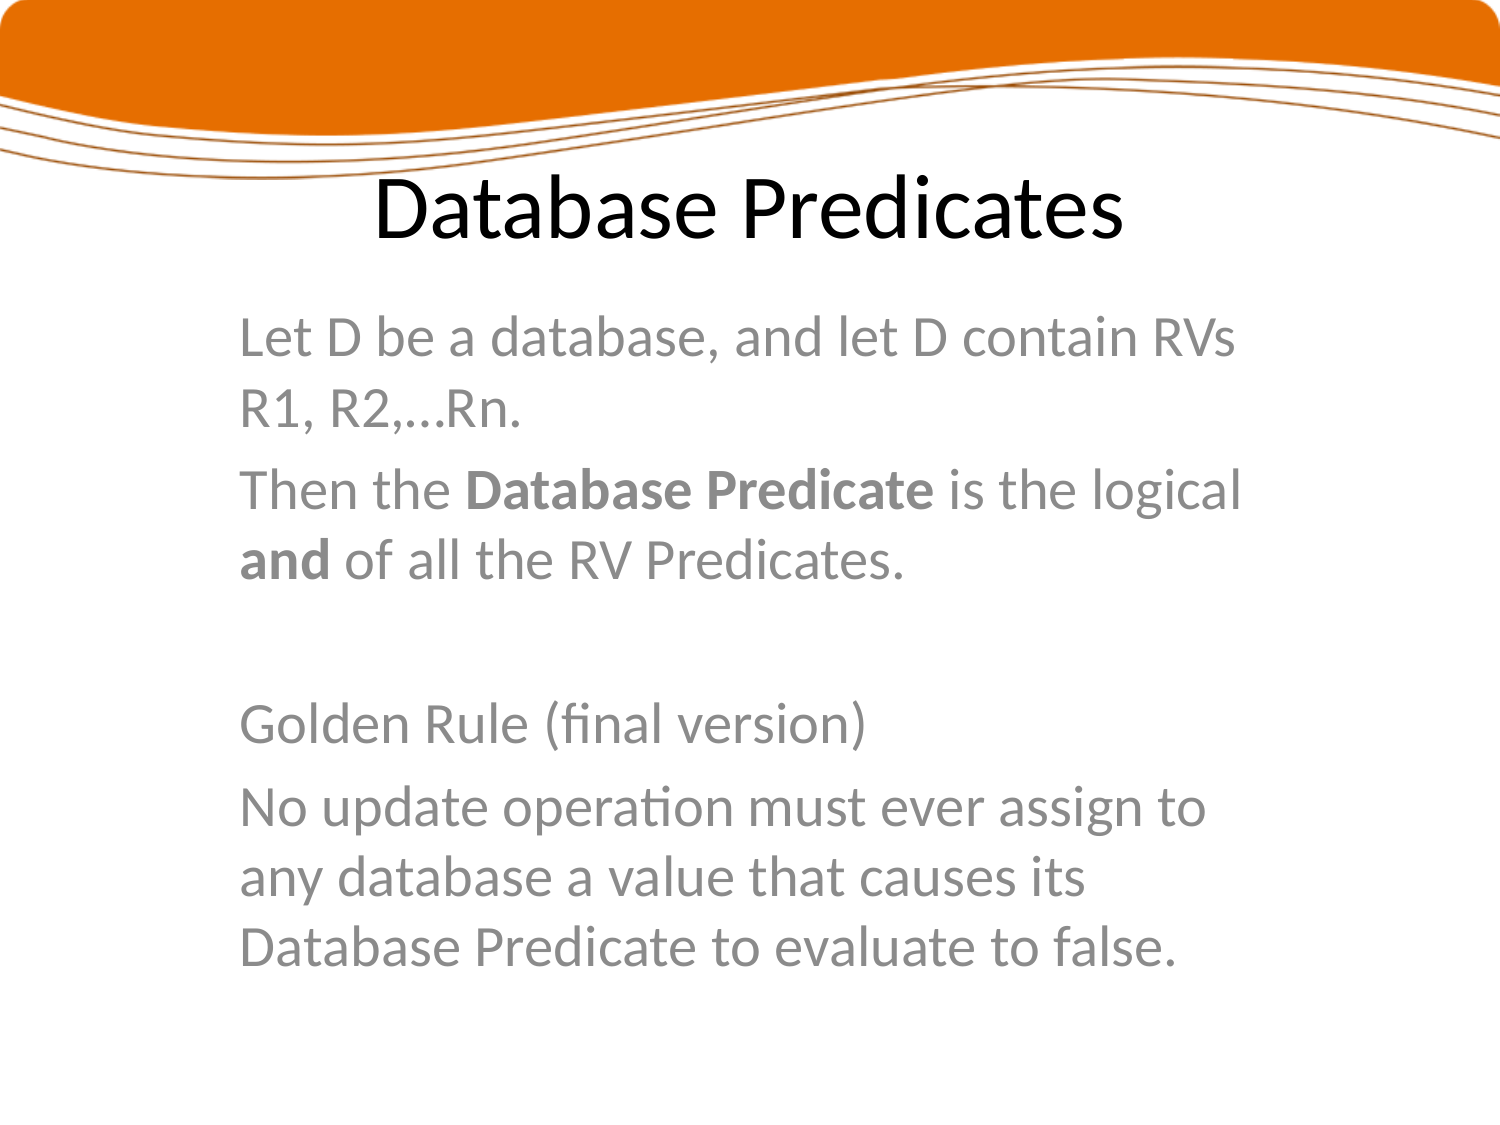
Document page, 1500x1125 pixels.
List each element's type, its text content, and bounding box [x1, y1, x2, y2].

picture [0, 0, 1500, 180]
text_box Database Predicates [75, 125, 1425, 279]
text_box Let D be a database, and let D contain RVs R1, R2,…Rn. Then the Database Predicate is the logical and of all the RV Predicates. Golden Rule (final version) No update operation must ever assign to any database a value that causes its Database Predicate to evaluate to false. [225, 290, 1275, 988]
